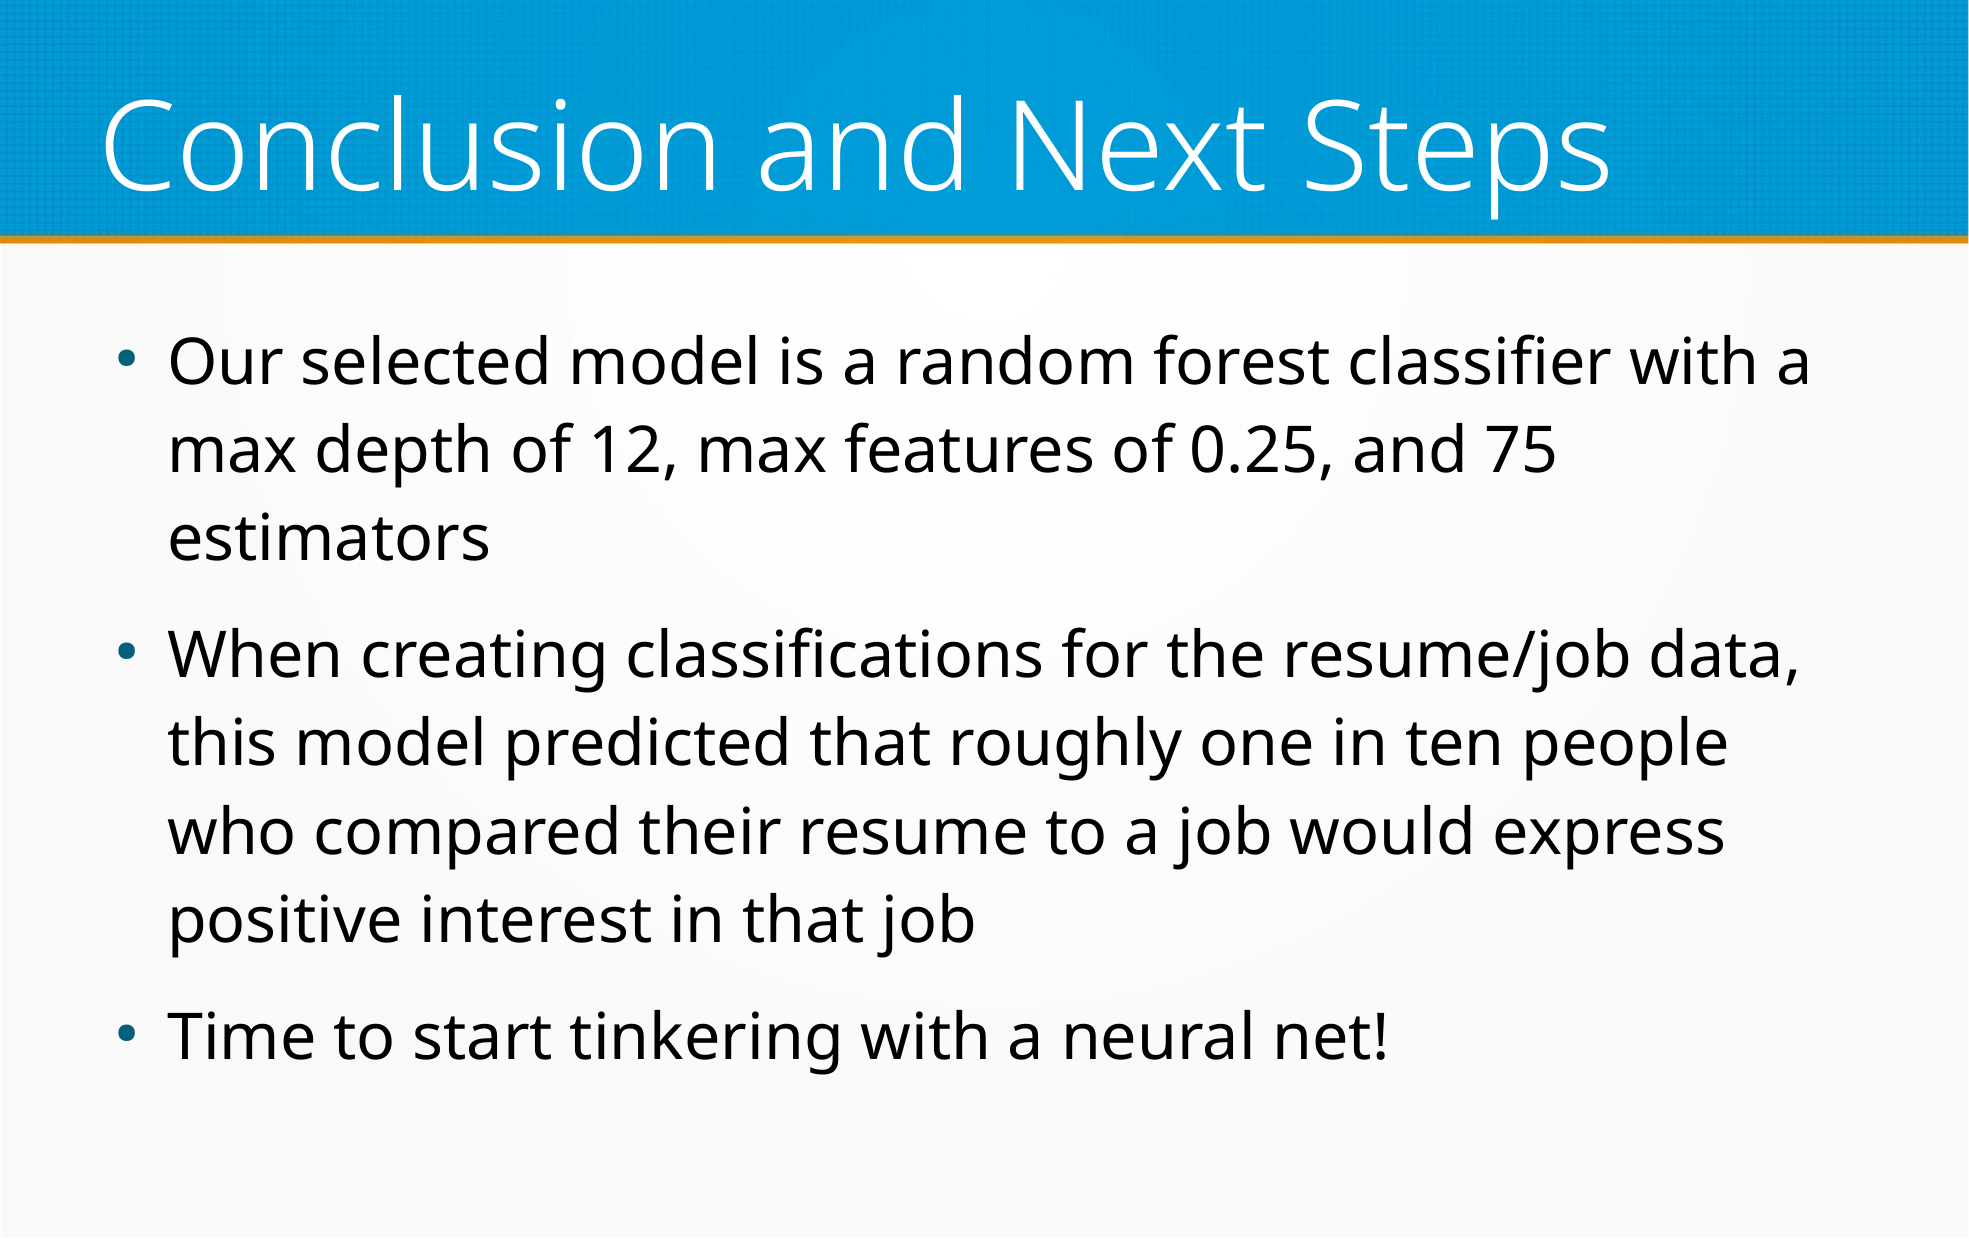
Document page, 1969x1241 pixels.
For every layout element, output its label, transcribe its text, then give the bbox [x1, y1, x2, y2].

picture [0, 233, 1969, 1241]
list Our selected model is a random forest classifier with a max depth of 12, max features of 0.25, and 75 estimators When creating classifications for the resume/job data, this model predicted that roughly one in ten people who compared their resume to a job would express positive interest in that job Time to start tinkering with a neural net! [98, 315, 1861, 1081]
title Conclusion and Next Steps [98, 19, 1870, 227]
